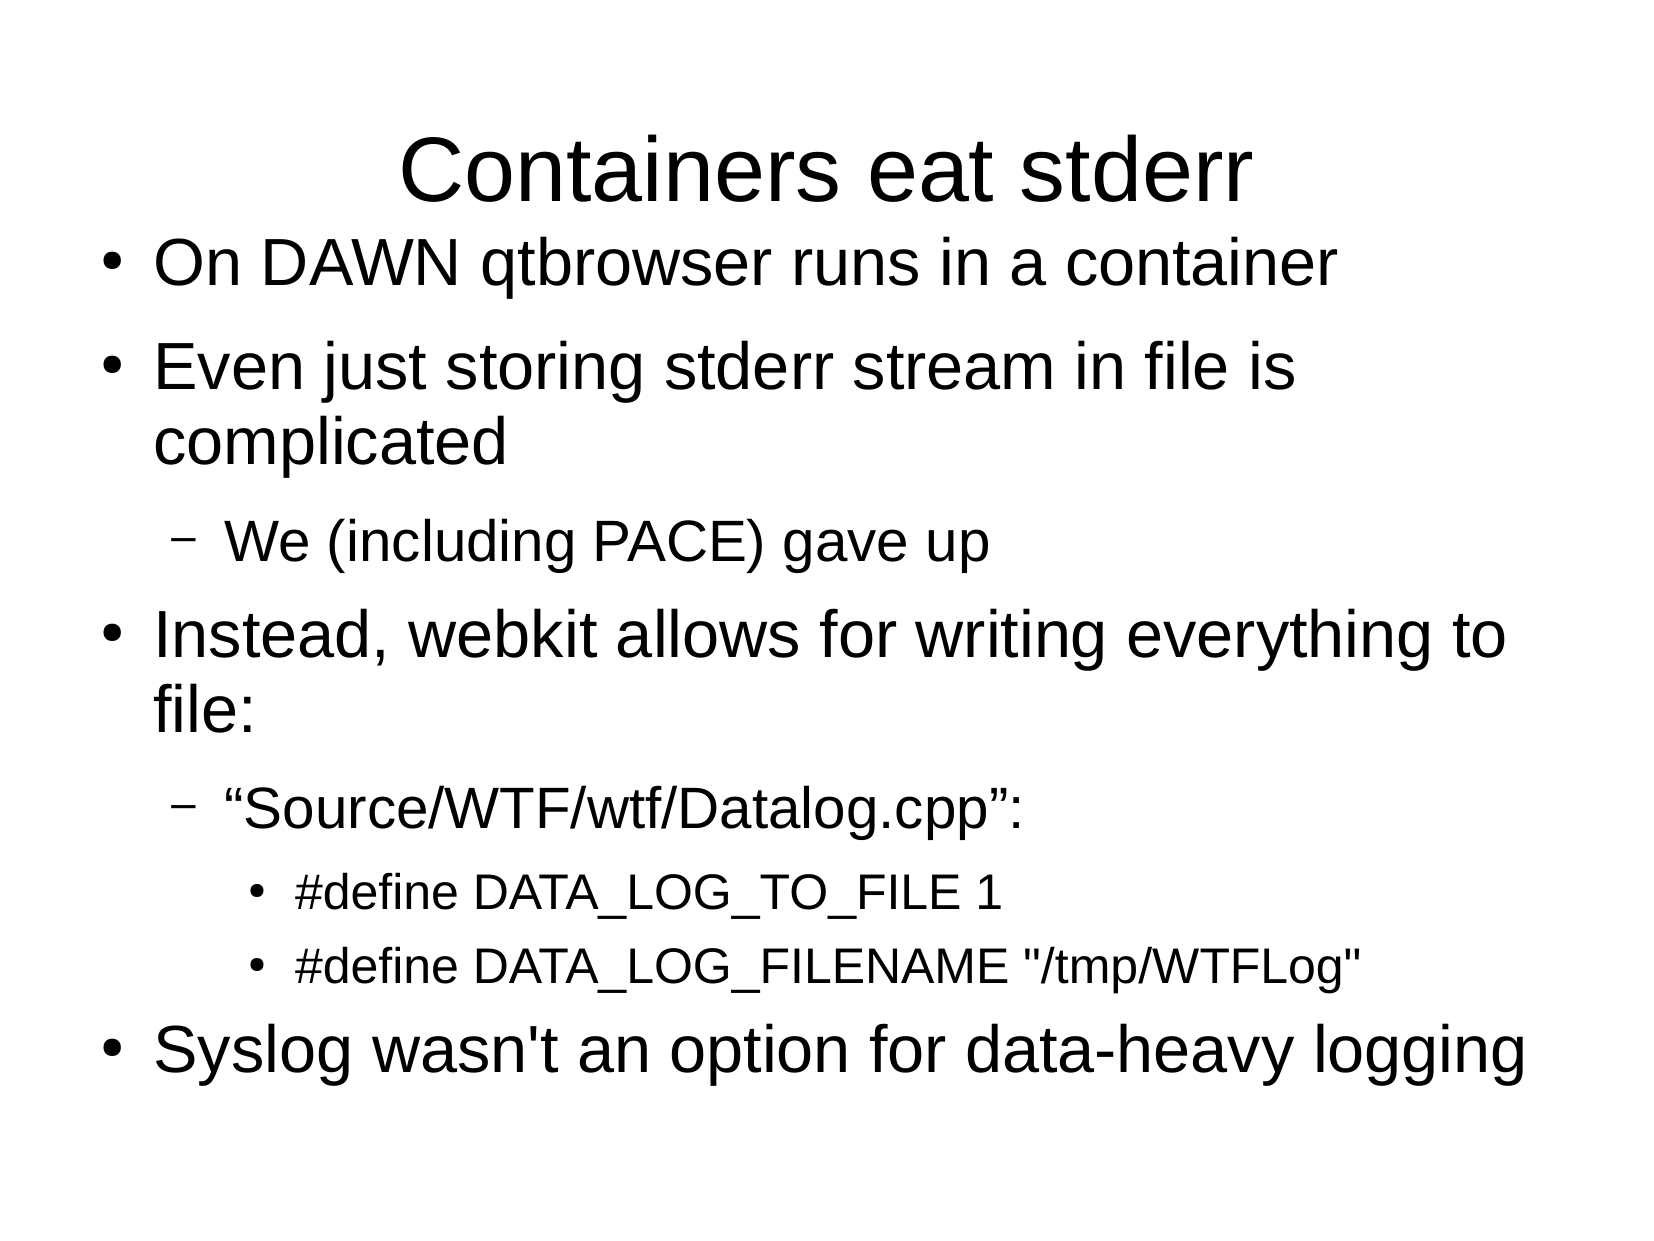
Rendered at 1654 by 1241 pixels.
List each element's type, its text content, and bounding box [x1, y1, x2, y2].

title Containers eat stderr [82, 49, 1571, 225]
list On DAWN qtbrowser runs in a container Even just storing stderr stream in file is complicated We (including PACE) gave up Instead, webkit allows for writing everything to file: “Source/WTF/wtf/Datalog.cpp”: #define DATA_LOG_TO_FILE 1 #define DATA_LOG_FILENAME "/tmp/WTFLog" Syslog wasn't an option for data-heavy logging [82, 225, 1571, 1186]
